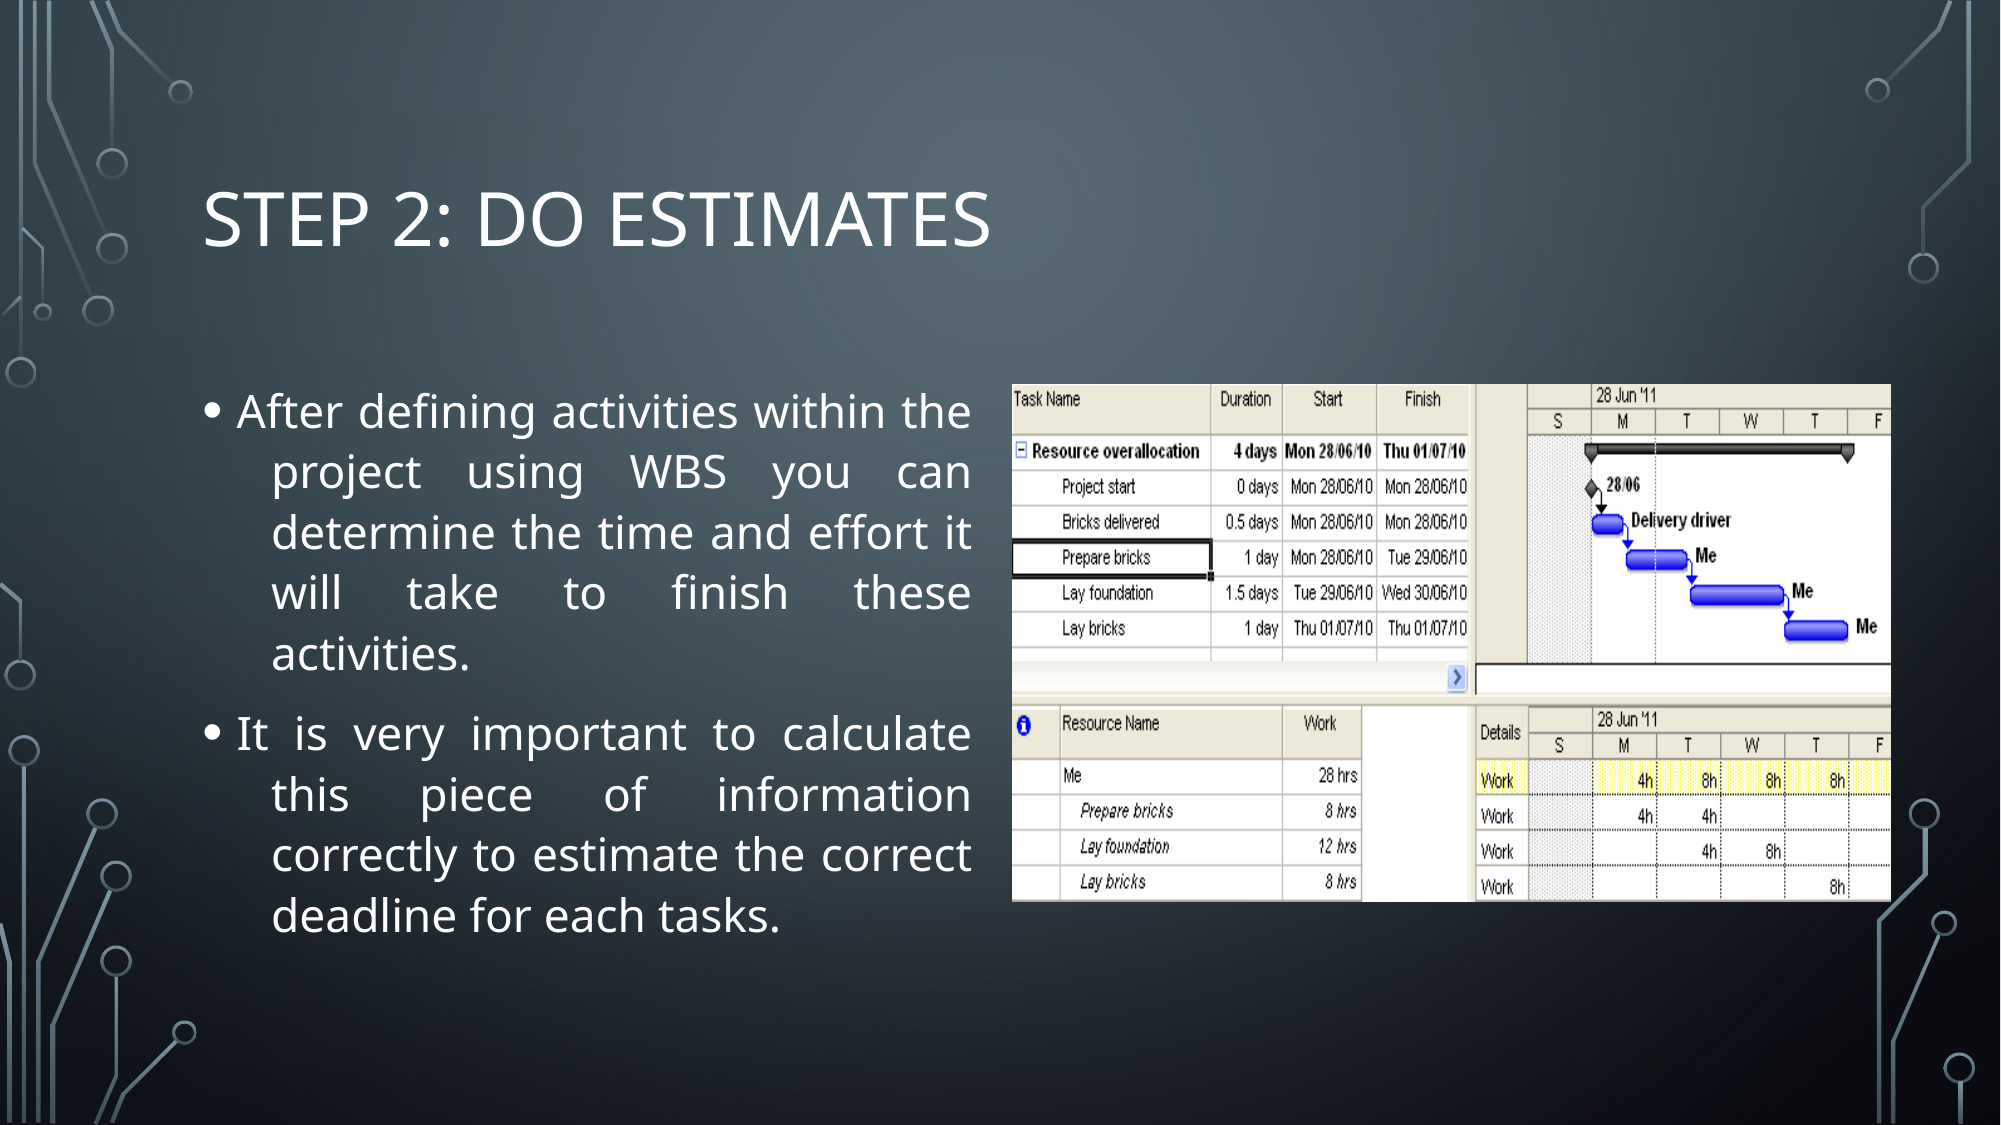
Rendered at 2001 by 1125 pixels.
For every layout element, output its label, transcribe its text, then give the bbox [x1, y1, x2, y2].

picture [1012, 384, 1891, 902]
title Step 2: do estimates [187, 101, 1813, 344]
list After defining activities within the project using WBS you can determine the time and effort it will take to finish these activities. It is very important to calculate this piece of information correctly to estimate the correct deadline for each tasks. [187, 369, 988, 951]
